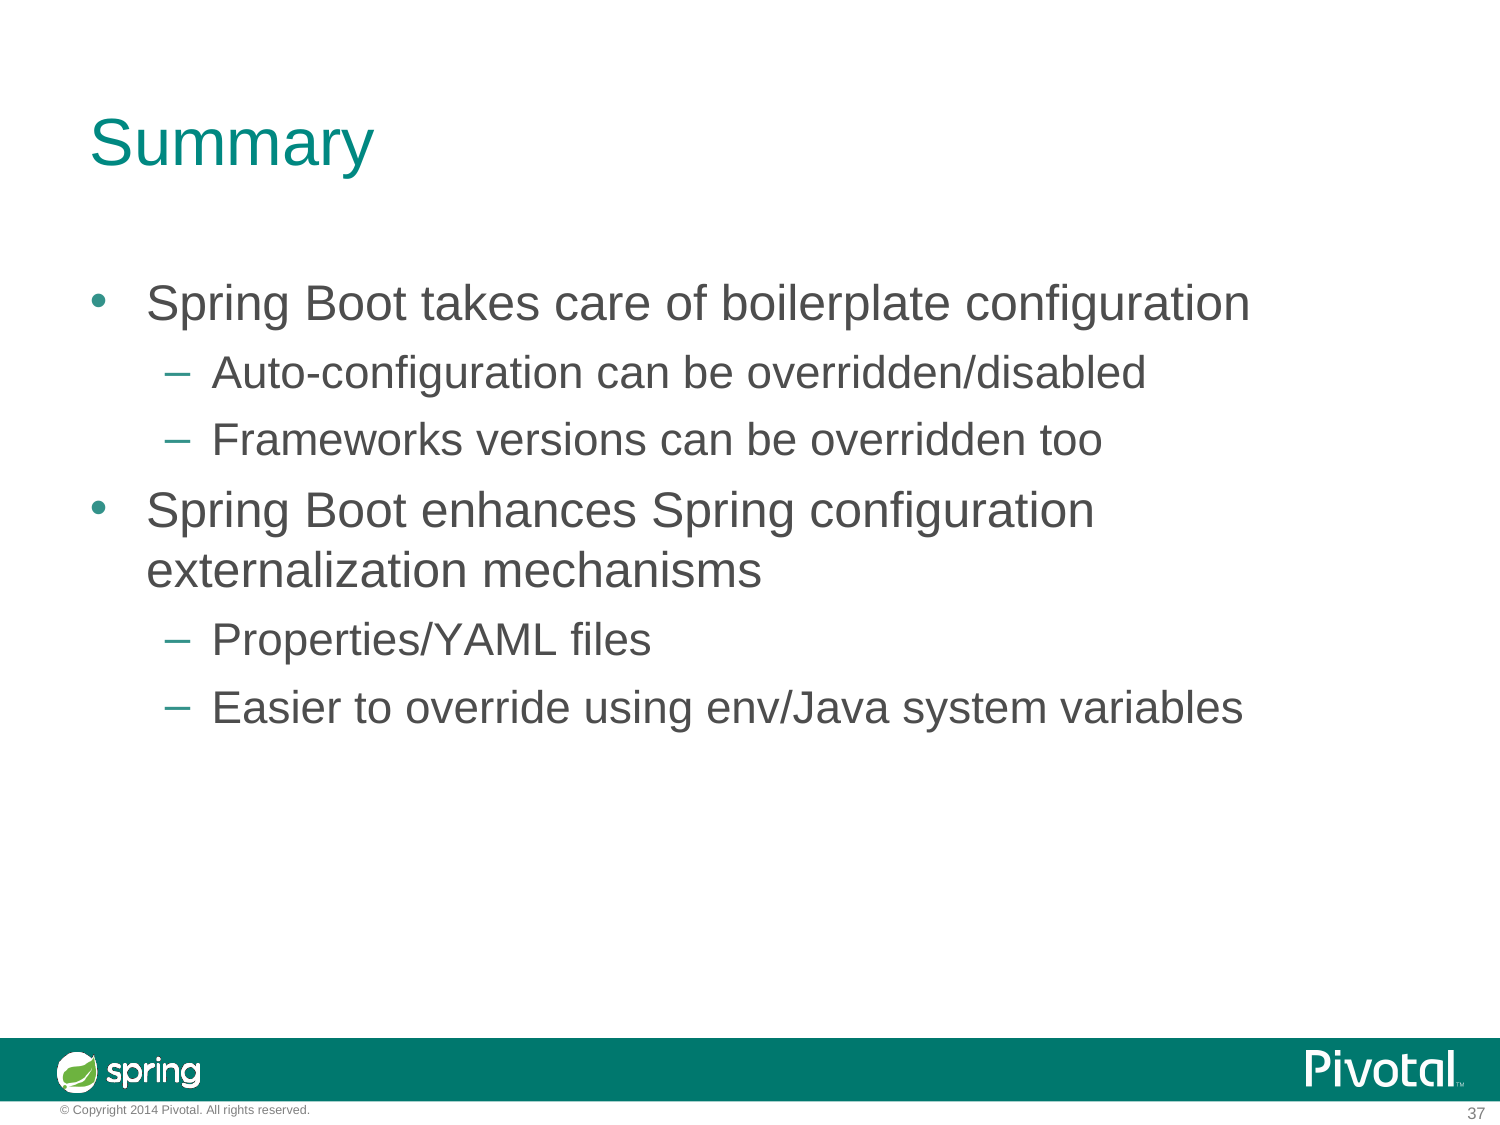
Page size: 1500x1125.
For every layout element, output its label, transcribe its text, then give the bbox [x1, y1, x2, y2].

title Summary [75, 45, 1426, 233]
list Spring Boot takes care of boilerplate configuration Auto-configuration can be overridden/disabled Frameworks versions can be overridden too Spring Boot enhances Spring configuration externalization mechanisms Properties/YAML files Easier to override using env/Java system variables [75, 262, 1426, 1005]
picture [1306, 1050, 1464, 1087]
picture [32, 1041, 210, 1103]
